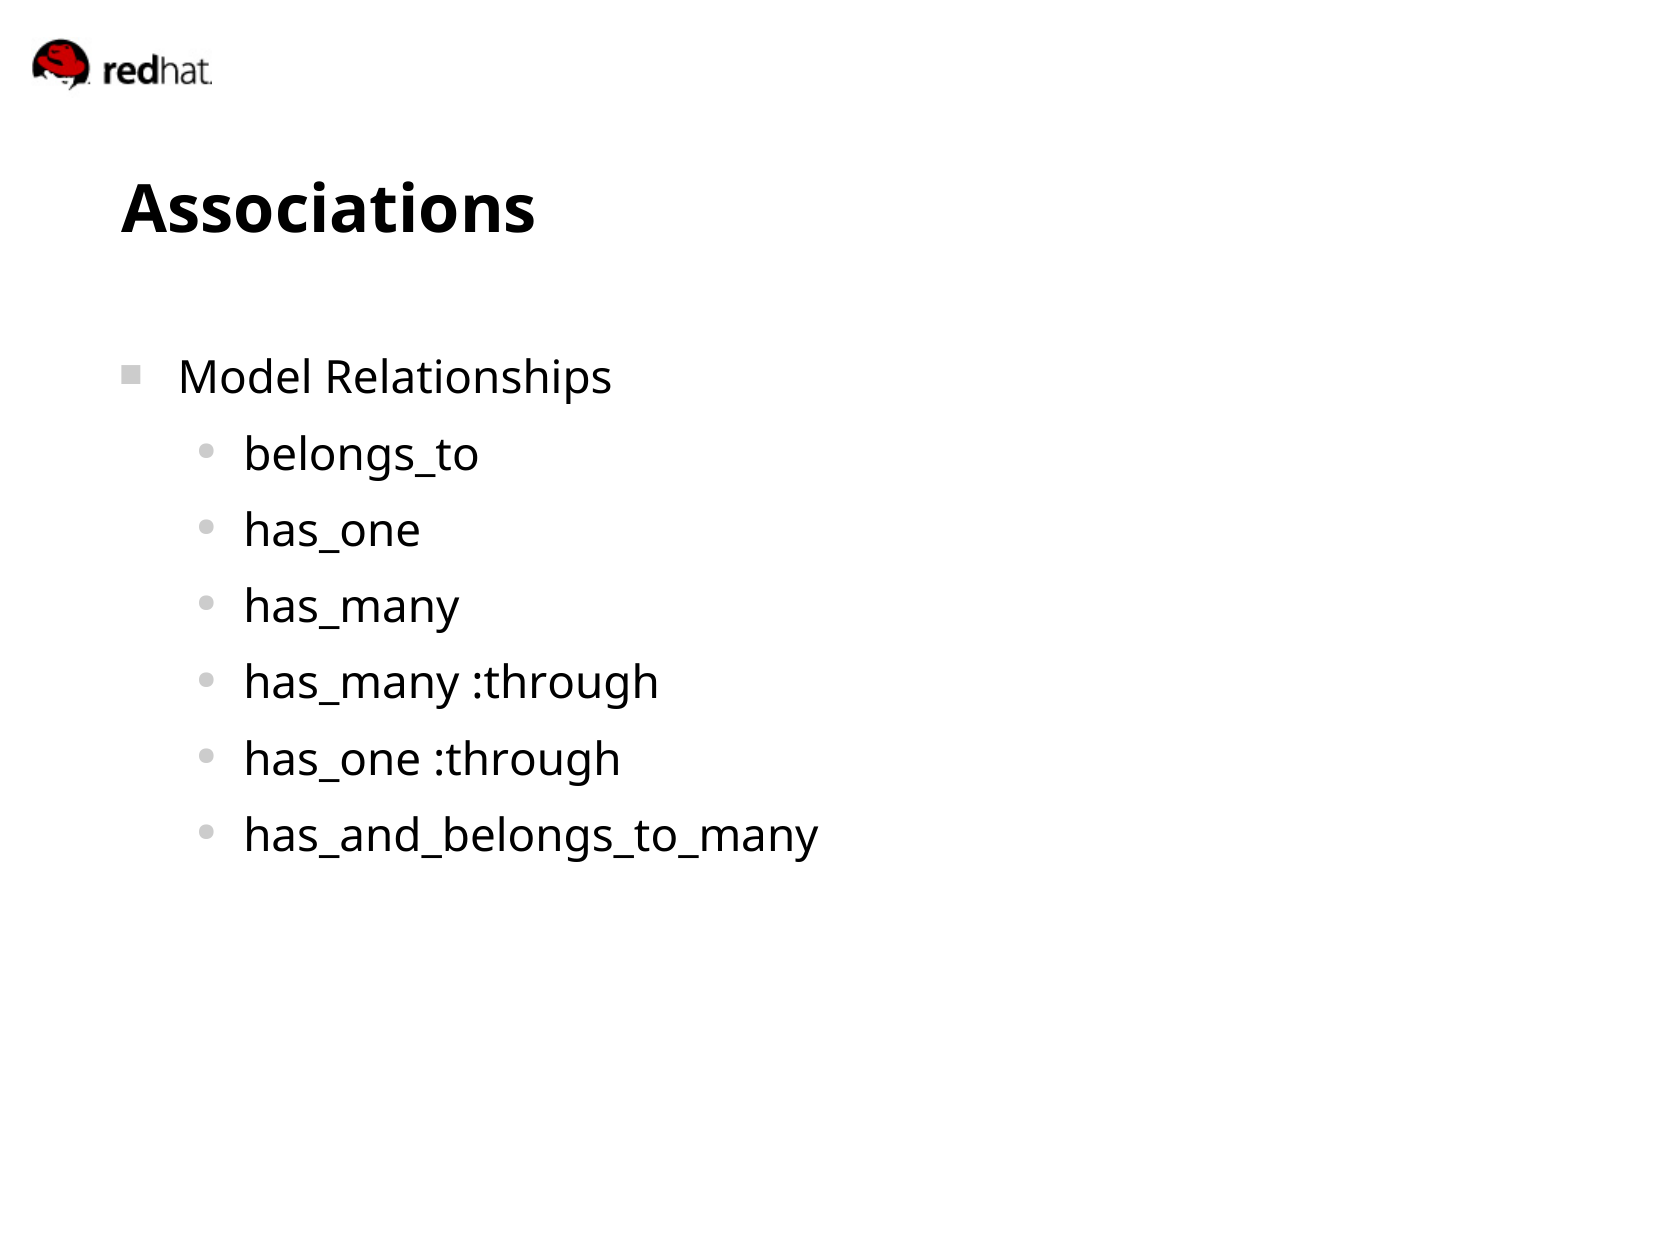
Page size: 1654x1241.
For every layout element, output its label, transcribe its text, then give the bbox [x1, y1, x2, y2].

picture [31, 37, 212, 98]
title Associations [121, 102, 1534, 310]
list Model Relationships belongs_to has_one has_many has_many :through has_one :through has_and_belongs_to_many [121, 344, 1534, 1127]
